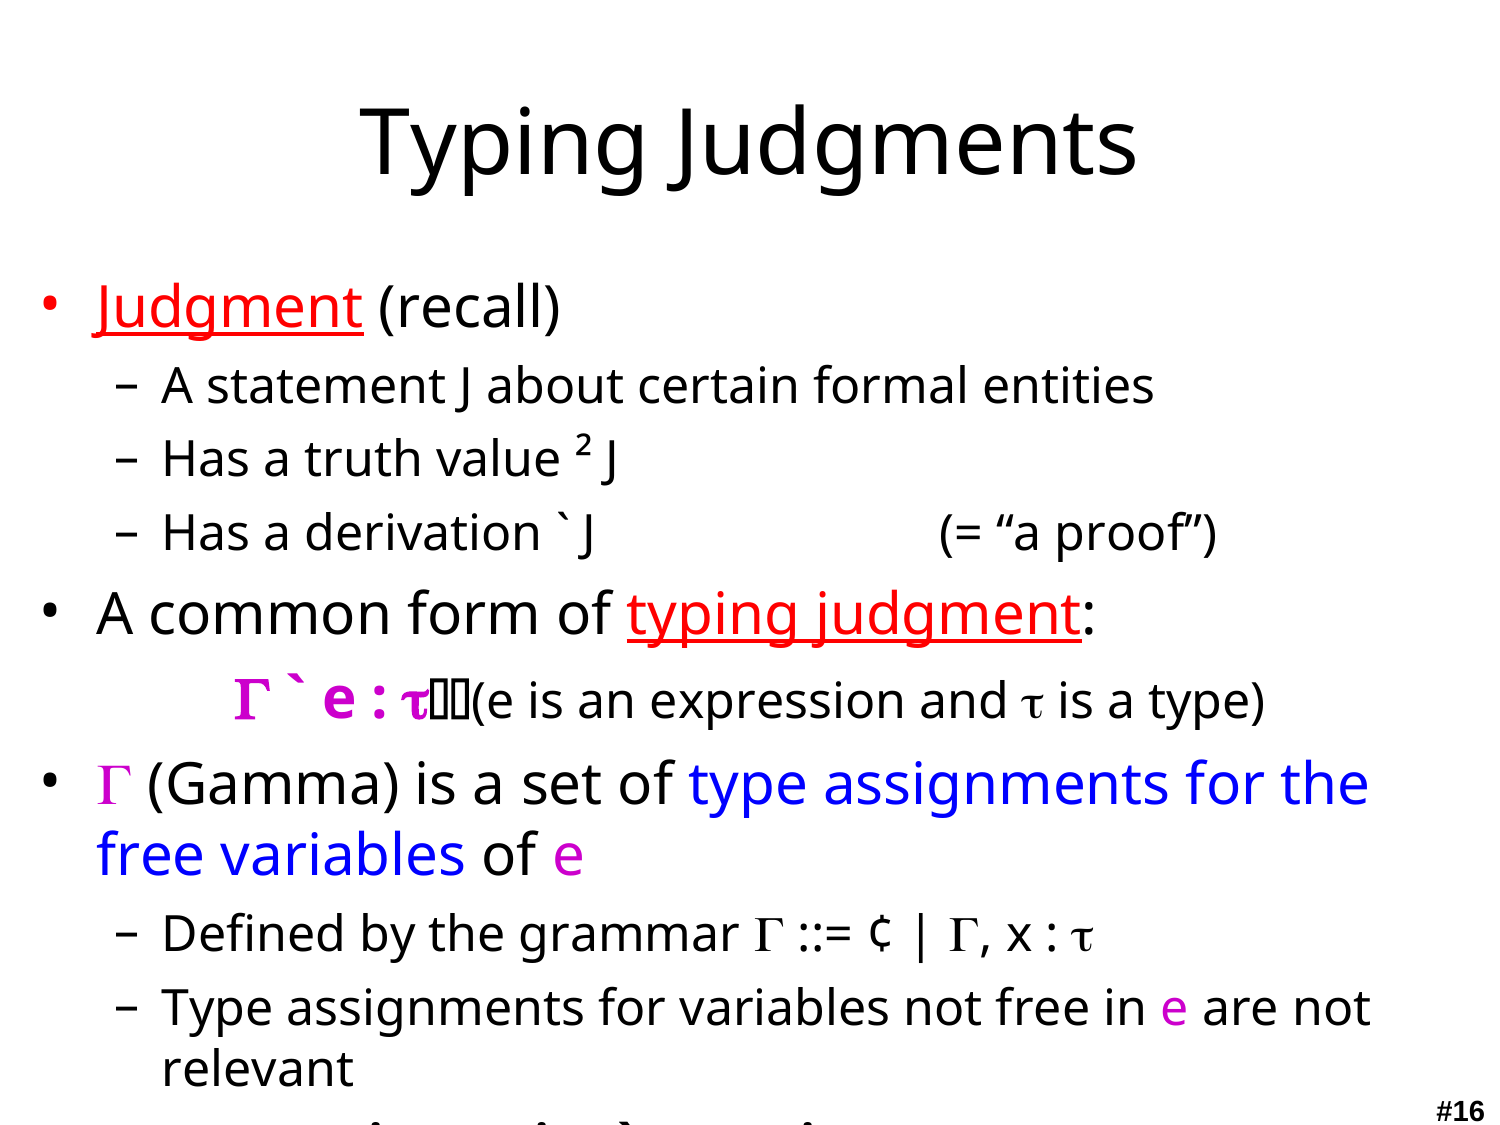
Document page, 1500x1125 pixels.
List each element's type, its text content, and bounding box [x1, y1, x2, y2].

title Typing Judgments [24, 45, 1476, 233]
list Judgment (recall) A statement J about certain formal entities Has a truth value ² J Has a derivation ` J (= “a proof”) A common form of typing judgment:  ` e : (e is an expression and  is a type)  (Gamma) is a set of type assignments for the free variables of e Defined by the grammar  ::= ¢ | , x :  Type assignments for variables not free in e are not relevant e.g, x : int, y : int ` x + y : int [24, 262, 1476, 1104]
